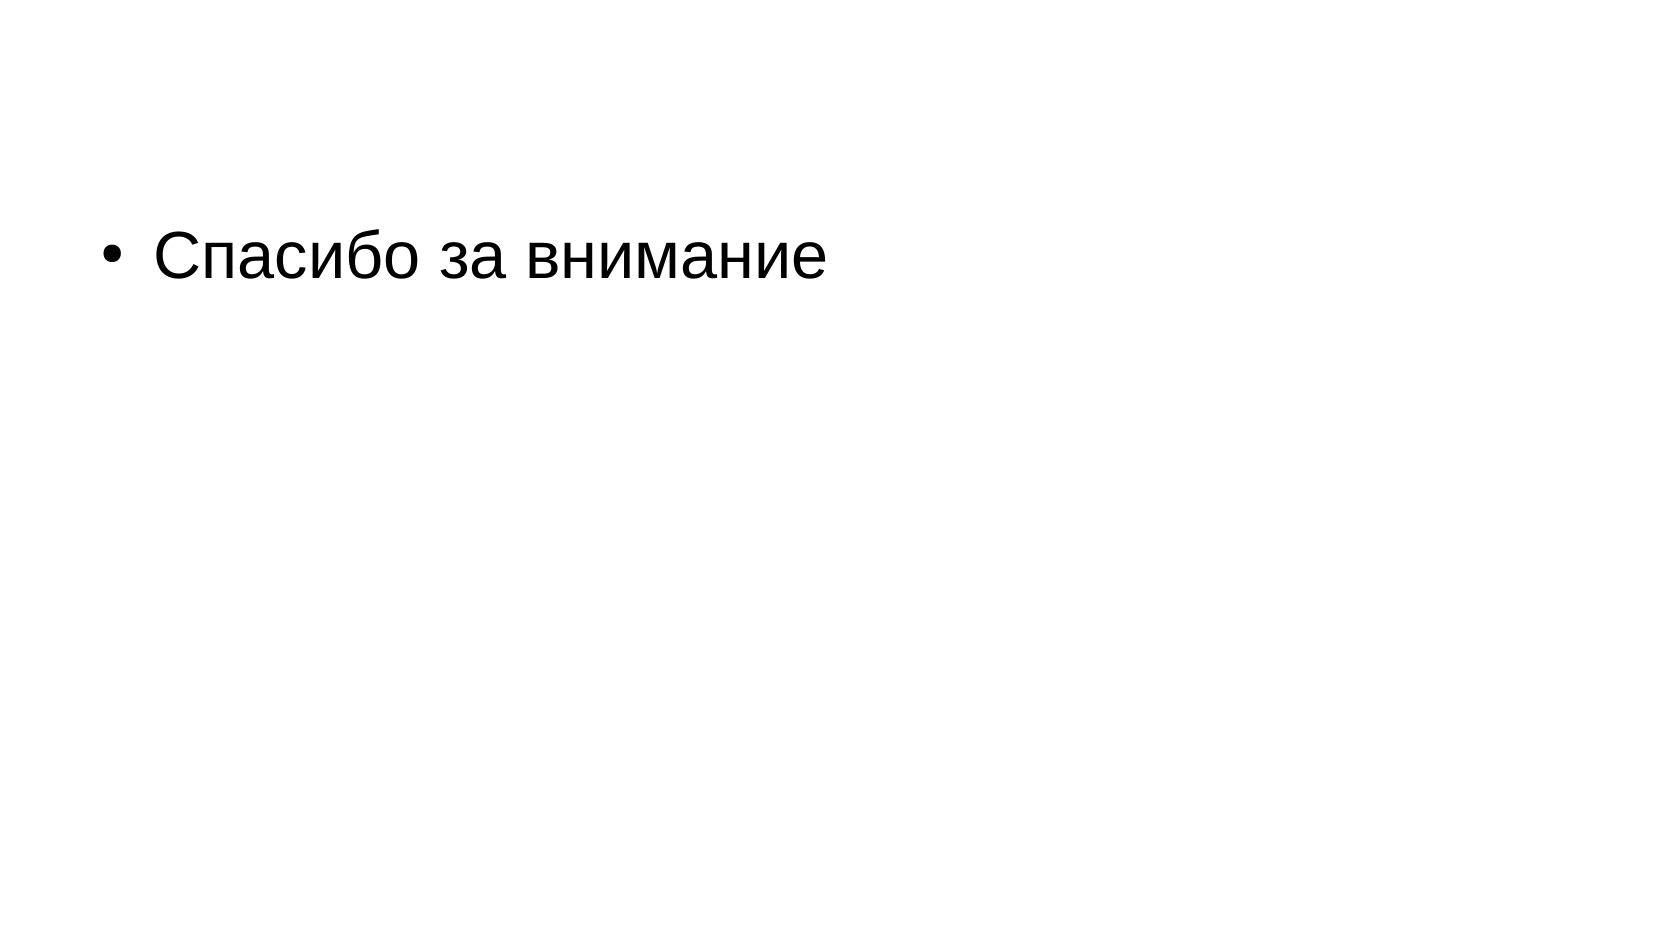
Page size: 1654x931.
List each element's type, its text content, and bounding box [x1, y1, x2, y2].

list Спасибо за внимание [82, 217, 1571, 758]
